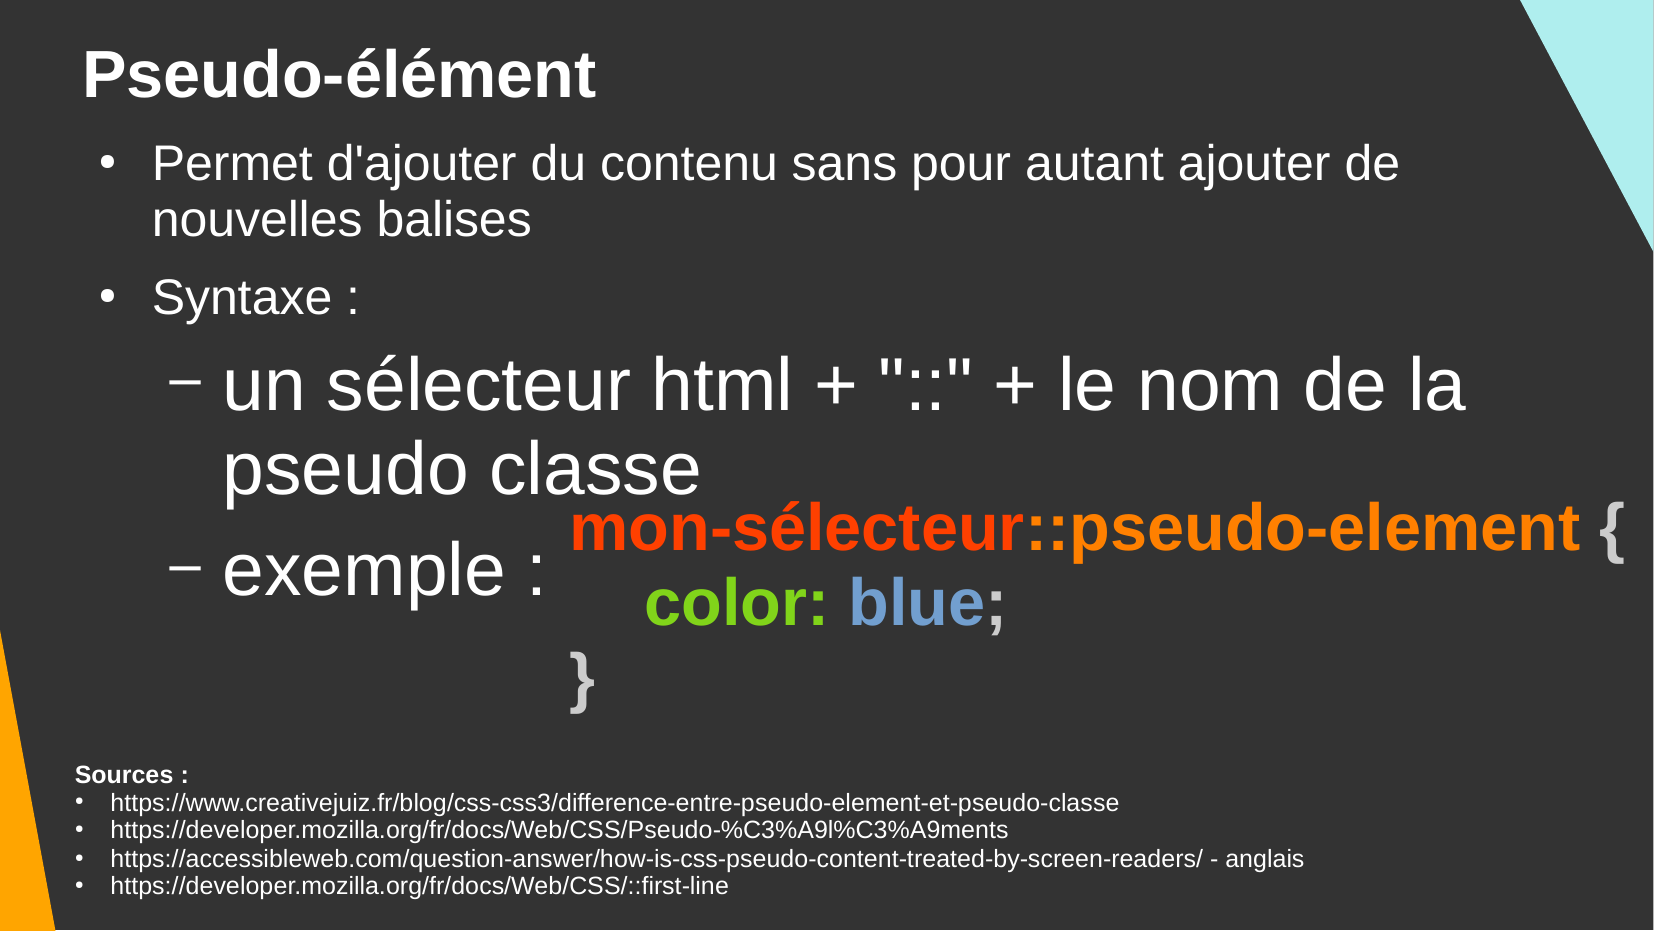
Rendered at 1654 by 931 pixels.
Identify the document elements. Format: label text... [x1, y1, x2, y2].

title Pseudo-élément [82, 37, 1571, 114]
text_box [1520, 0, 1654, 254]
text_box [0, 630, 56, 931]
text_box Sources : https://www.creativejuiz.fr/blog/css-css3/difference-entre-pseudo-element-et-pseudo-classe https://developer.mozilla.org/fr/docs/Web/CSS/Pseudo-%C3%A9l%C3%A9ments https://accessibleweb.com/question-answer/how-is-css-pseudo-content-treated-by-screen-readers/ - anglais https://developer.mozilla.org/fr/docs/Web/CSS/::first-line [60, 752, 1546, 908]
list Permet d'ajouter du contenu sans pour autant ajouter de nouvelles balises Syntaxe : un sélecteur html + "::" + le nom de la pseudo classe exemple : [80, 135, 1605, 691]
text_box mon-sélecteur::pseudo-element { color: blue; } [555, 482, 1654, 722]
